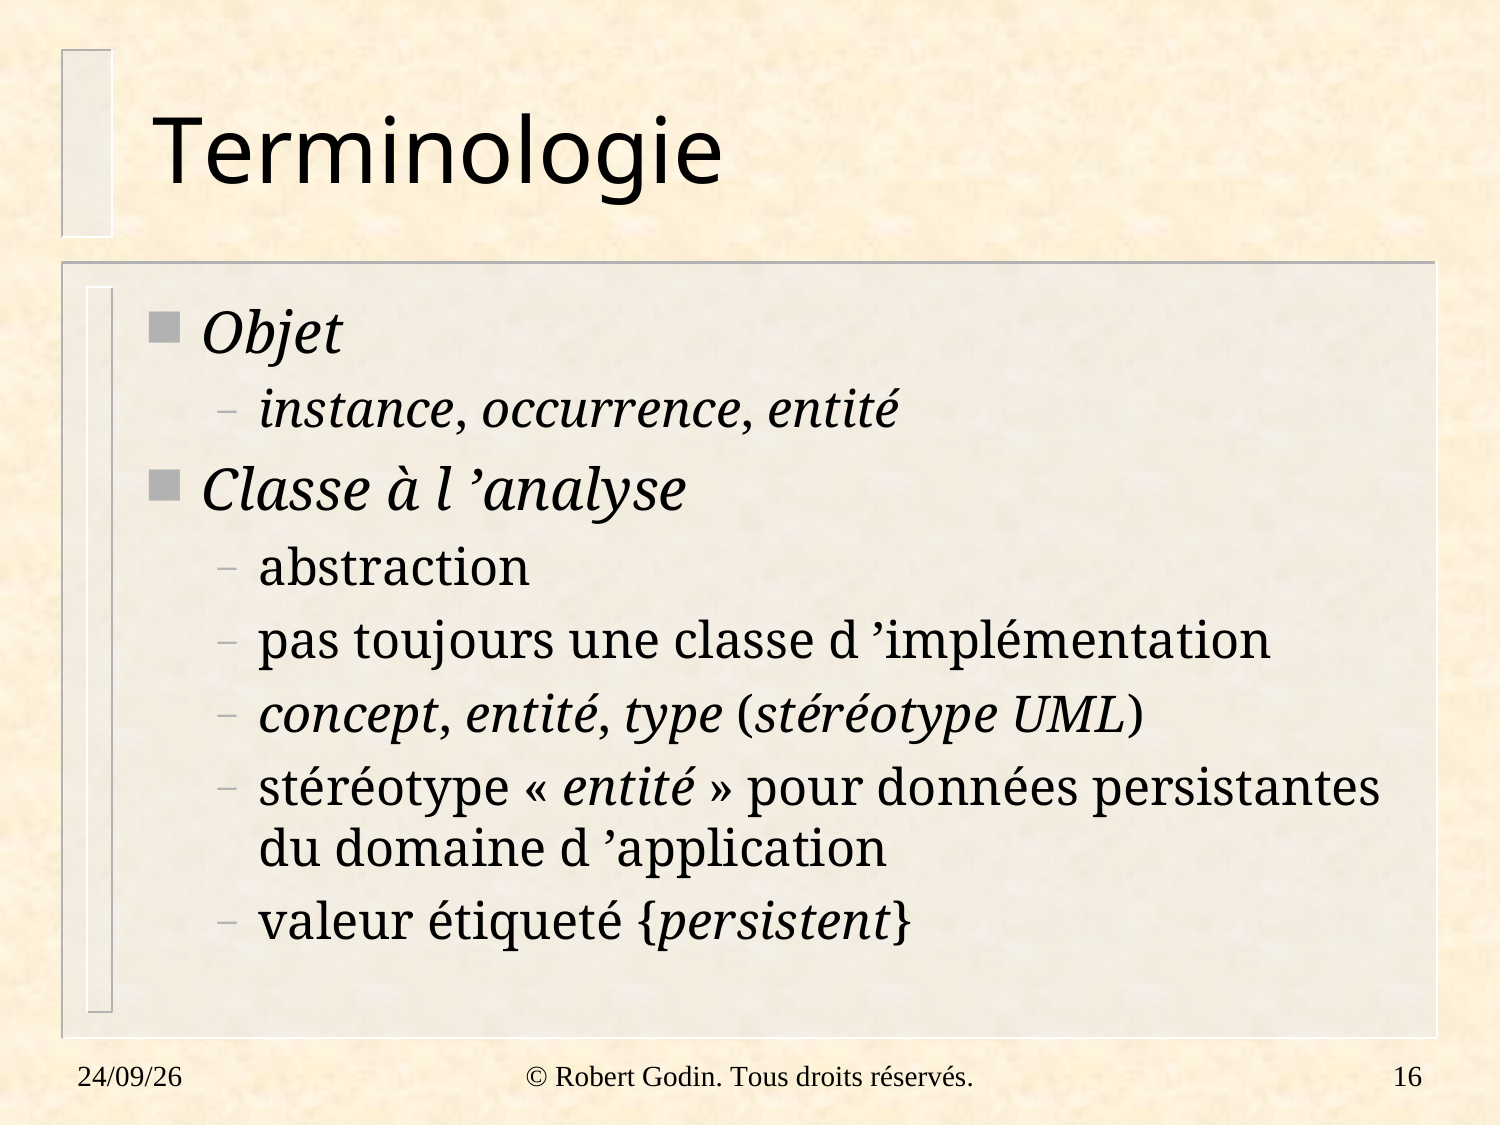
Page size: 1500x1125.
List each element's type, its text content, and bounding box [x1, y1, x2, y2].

text_box 31/05/21 [62, 1037, 376, 1113]
text_box © Robert Godin. Tous droits réservés. [512, 1037, 988, 1113]
list Objet instance, occurrence, entité Classe à l ’analyse abstraction pas toujours une classe d ’implémentation concept, entité, type (stéréotype UML) stéréotype « entité » pour données persistantes du domaine d ’application valeur étiqueté {persistent} [137, 287, 1413, 963]
text_box <number> [1125, 1037, 1438, 1113]
picture [0, 0, 1500, 1125]
title Terminologie [137, 56, 1413, 238]
